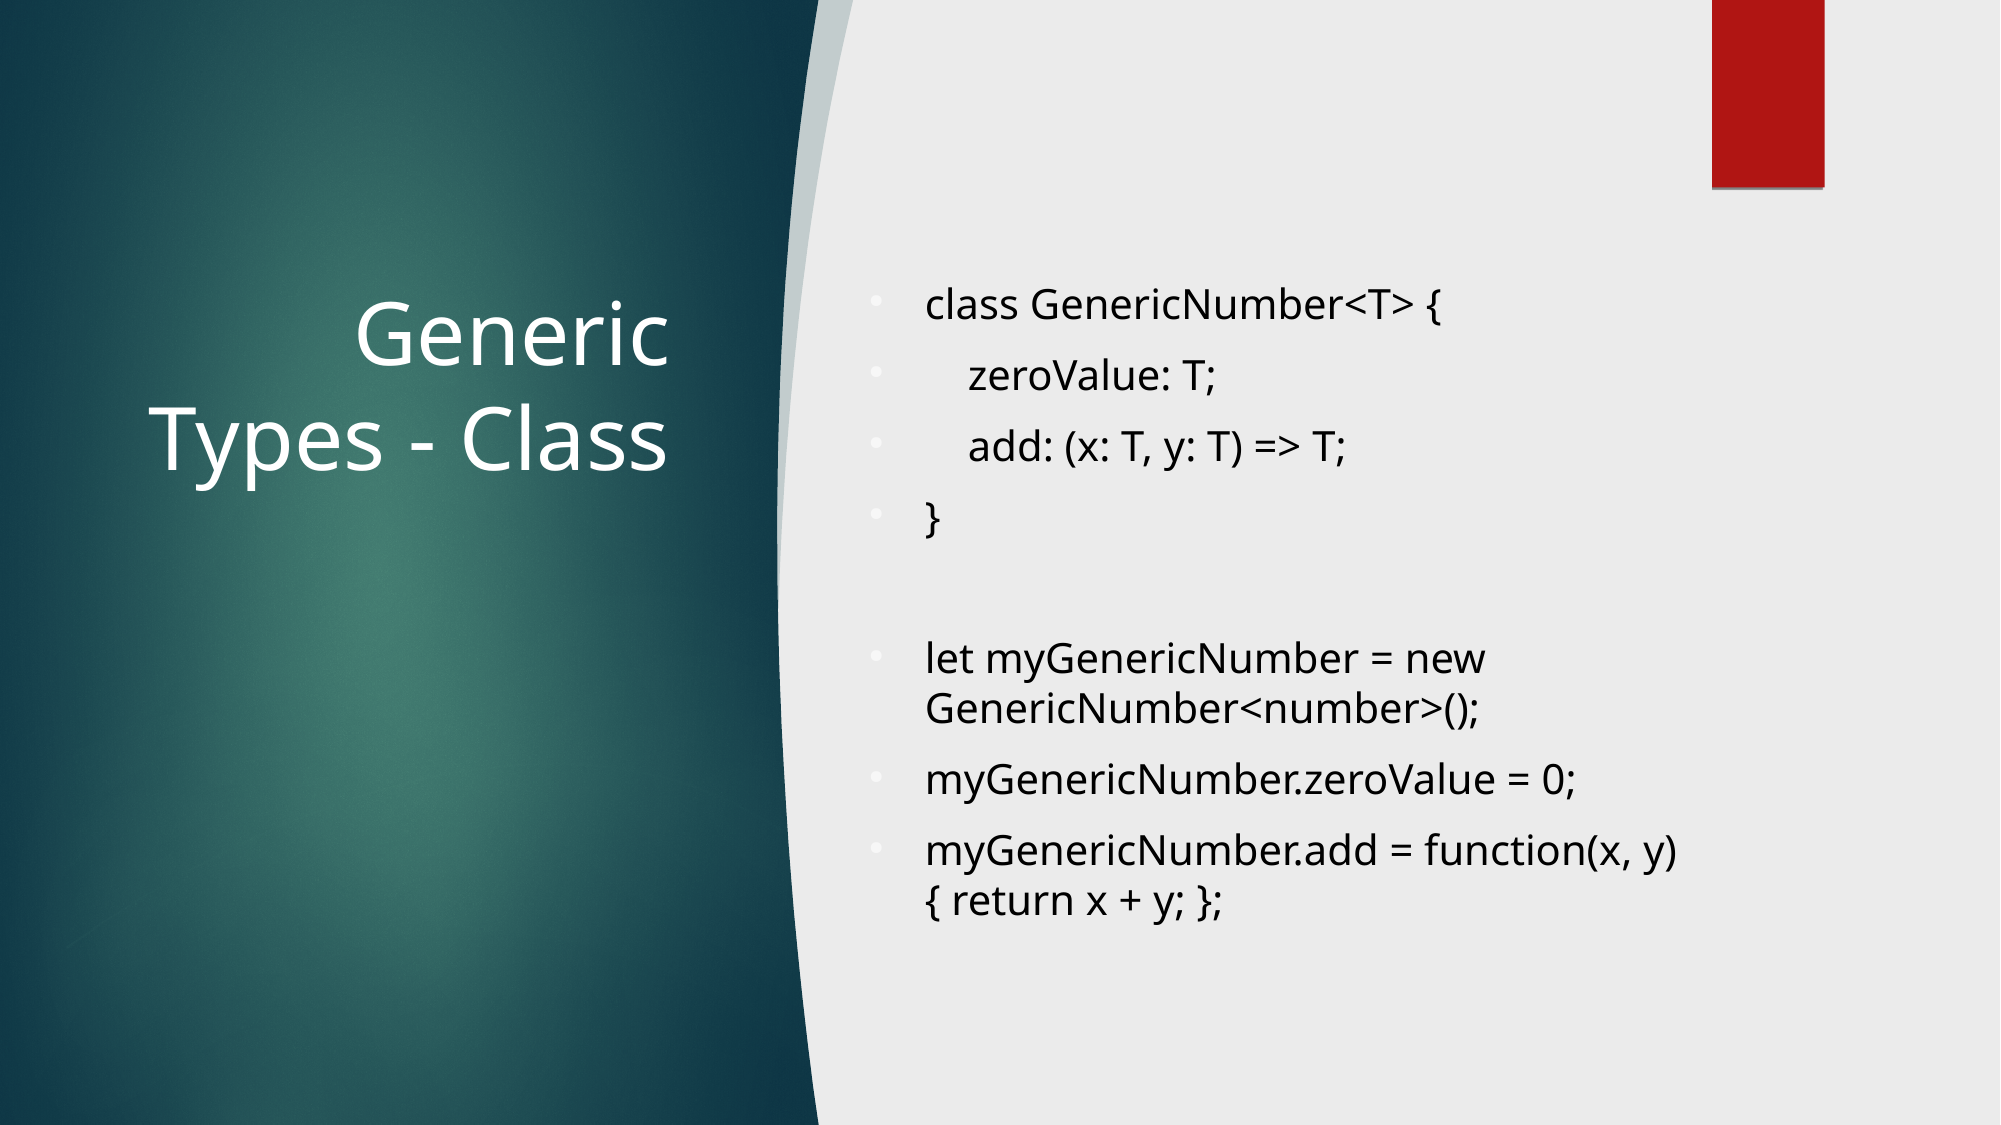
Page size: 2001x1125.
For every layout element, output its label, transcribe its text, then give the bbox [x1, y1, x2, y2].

title Generic Types - Class [107, 270, 685, 1004]
list class GenericNumber<T> { zeroValue: T; add: (x: T, y: T) => T; } let myGenericNumber = new GenericNumber<number>(); myGenericNumber.zeroValue = 0; myGenericNumber.add = function(x, y) { return x + y; }; [853, 270, 1825, 1004]
text_box [0, 0, 2000, 1125]
